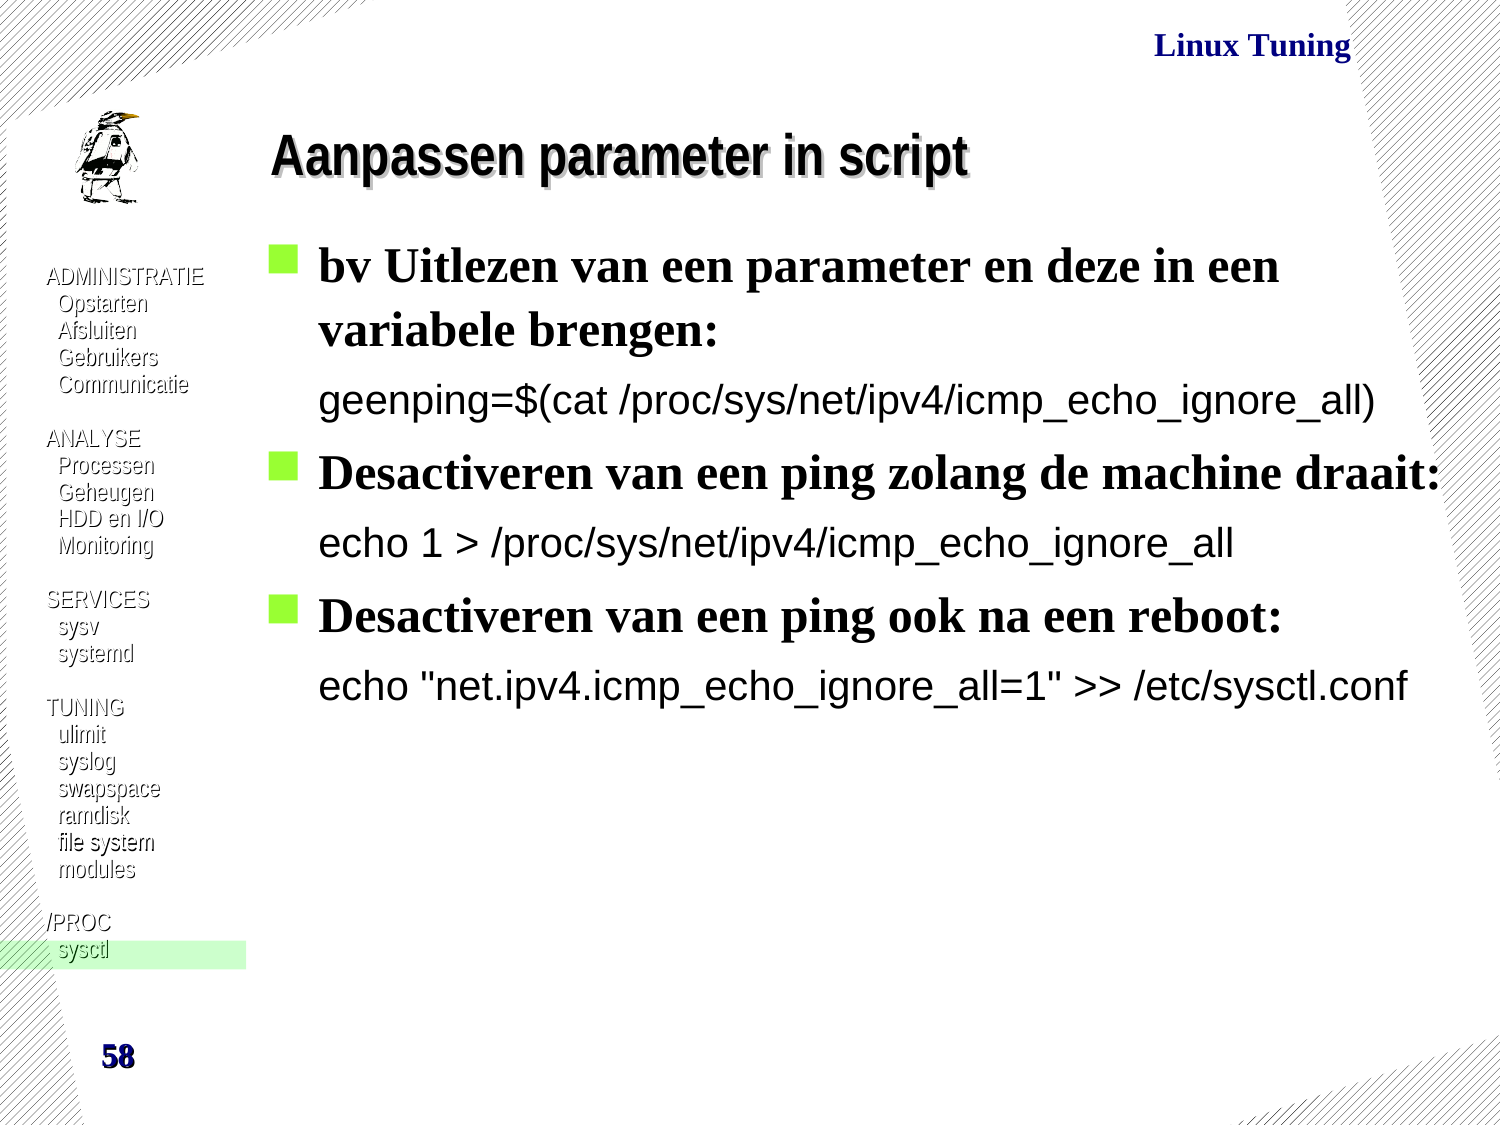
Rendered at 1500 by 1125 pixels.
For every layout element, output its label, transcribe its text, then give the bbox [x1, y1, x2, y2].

text_box [0, 940, 247, 970]
title Aanpassen parameter in script [270, 41, 1500, 250]
picture [57, 105, 143, 206]
list bv Uitlezen van een parameter en deze in een variabele brengen: geenping=$(cat /proc/sys/net/ipv4/icmp_echo_ignore_all) Desactiveren van een ping zolang de machine draait: echo 1 > /proc/sys/net/ipv4/icmp_echo_ignore_all Desactiveren van een ping ook na een reboot: echo "net.ipv4.icmp_echo_ignore_all=1" >> /etc/sysctl.conf [264, 229, 1486, 980]
